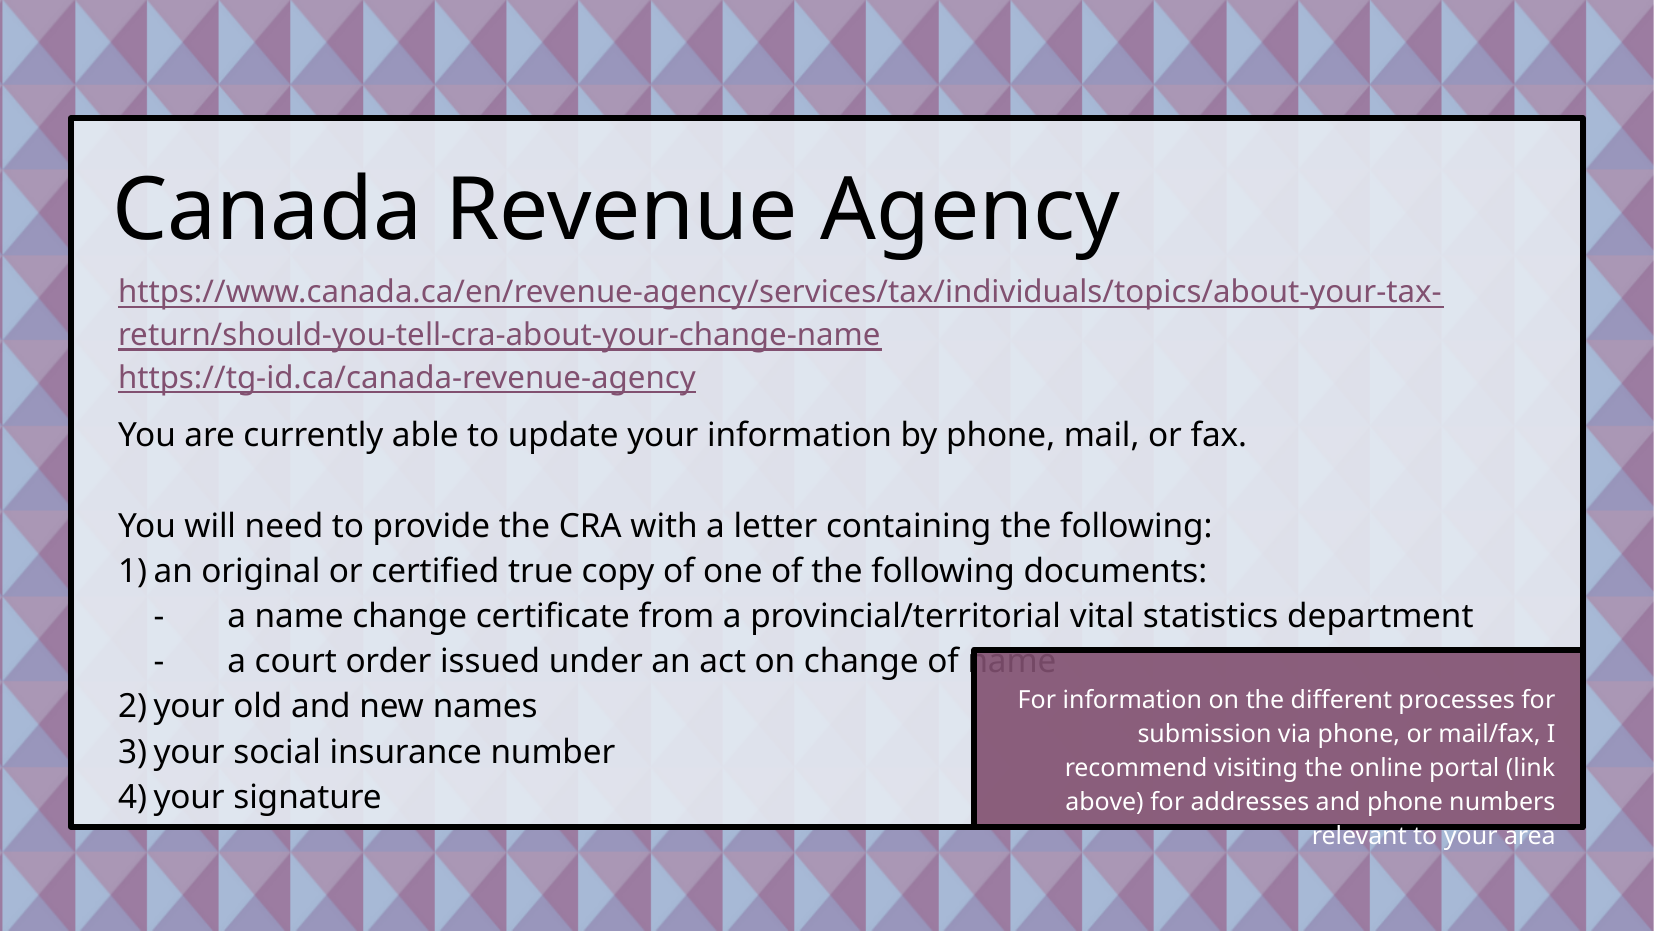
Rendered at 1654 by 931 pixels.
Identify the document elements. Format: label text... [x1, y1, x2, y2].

text_box You are currently able to update your information by phone, mail, or fax. You will need to provide the CRA with a letter containing the following: an original or certified true copy of one of the following documents: - a name change certificate from a provincial/territorial vital statistics department - a court order issued under an act on change of name your old and new names your social insurance number your signature [118, 411, 1506, 786]
picture [0, 0, 1654, 931]
text_box [70, 118, 1583, 827]
text_box [122, 789, 130, 800]
title Canada Revenue Agency [112, 153, 1223, 259]
subtitle https://www.canada.ca/en/revenue-agency/services/tax/individuals/topics/about-your-tax-return/should-you-tell-cra-about-your-change-name https://tg-id.ca/canada-revenue-agency [118, 269, 1506, 376]
text_box For information on the different processes for submission via phone, or mail/fax, I recommend visiting the online portal (link above) for addresses and phone numbers relevant to your area [974, 673, 1571, 832]
